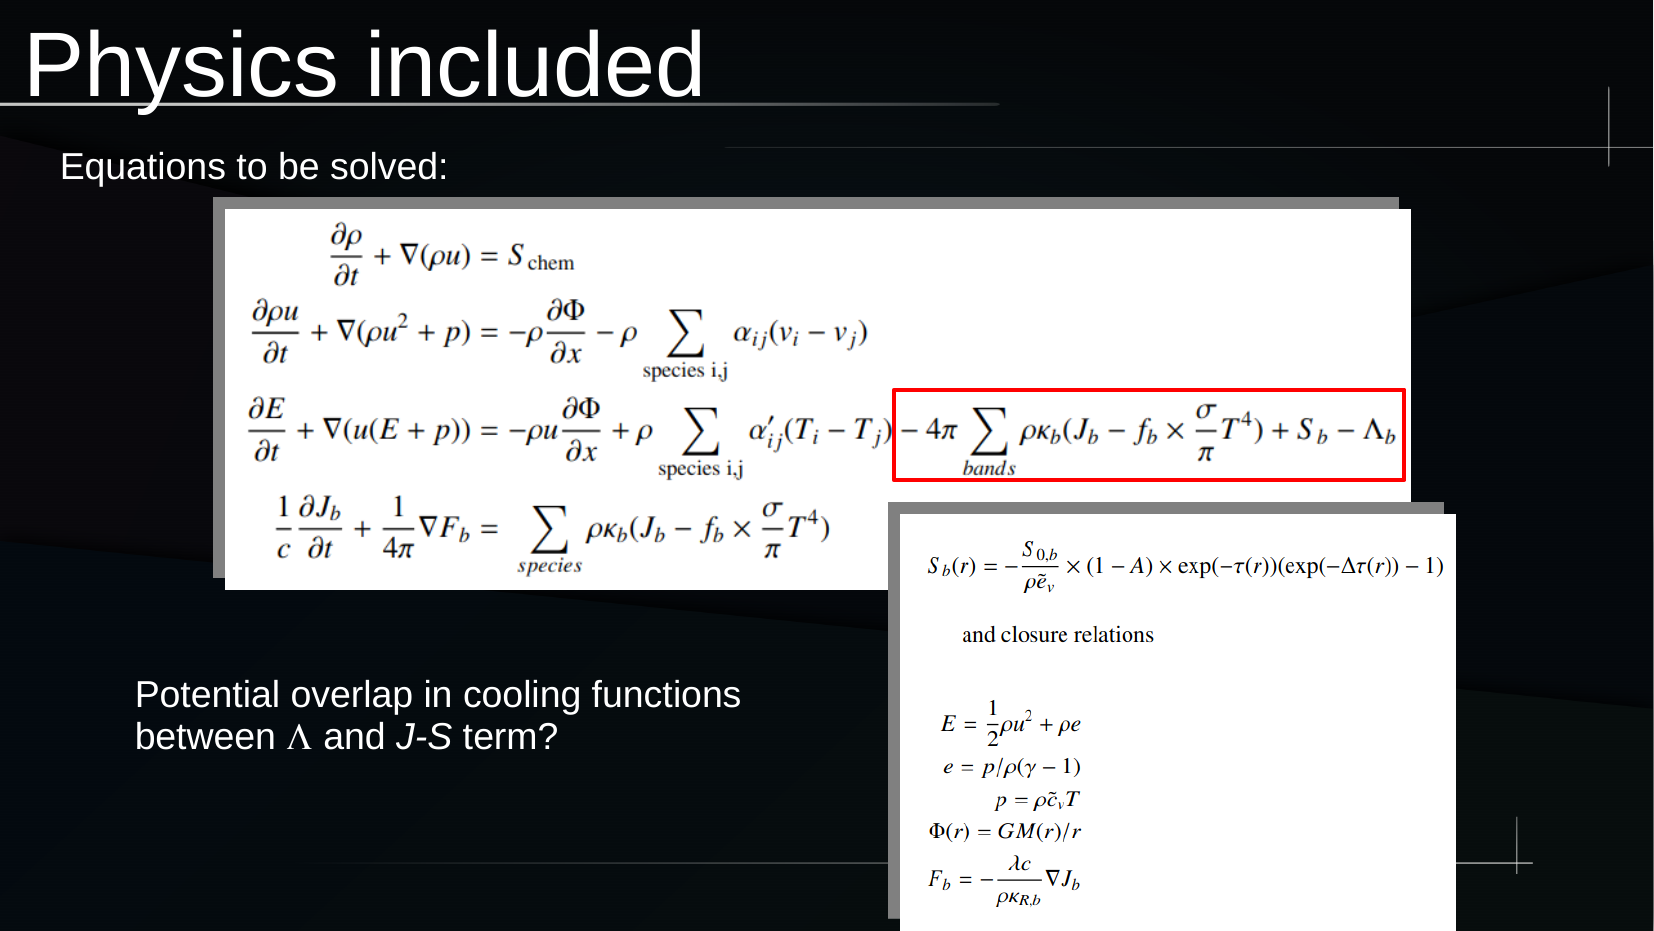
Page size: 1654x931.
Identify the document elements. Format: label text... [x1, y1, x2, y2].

picture [0, 0, 1654, 931]
text_box Equations to be solved: [45, 138, 676, 196]
title Physics included [23, 11, 1589, 119]
text_box Potential overlap in cooling functions between L and J-S term? [120, 666, 796, 766]
